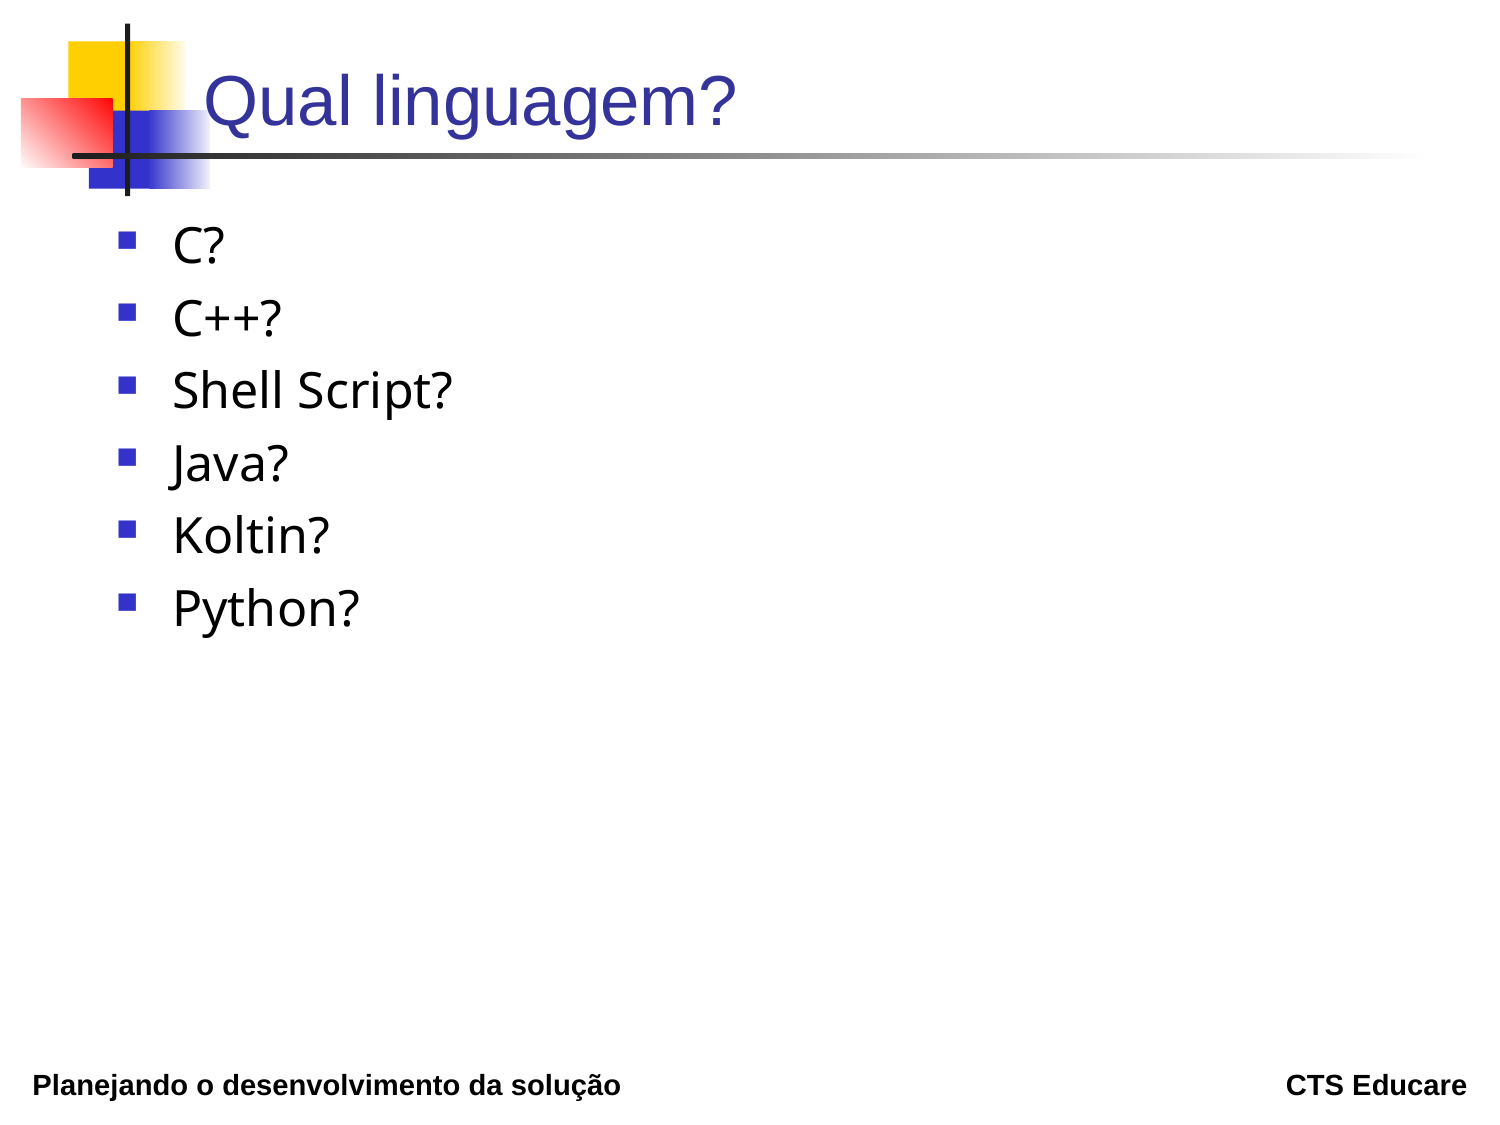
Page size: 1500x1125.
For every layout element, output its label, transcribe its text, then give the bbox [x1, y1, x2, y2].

title Qual linguagem? [188, 46, 1468, 149]
list C? C++? Shell Script? Java? Koltin? Python? [100, 206, 1447, 1024]
